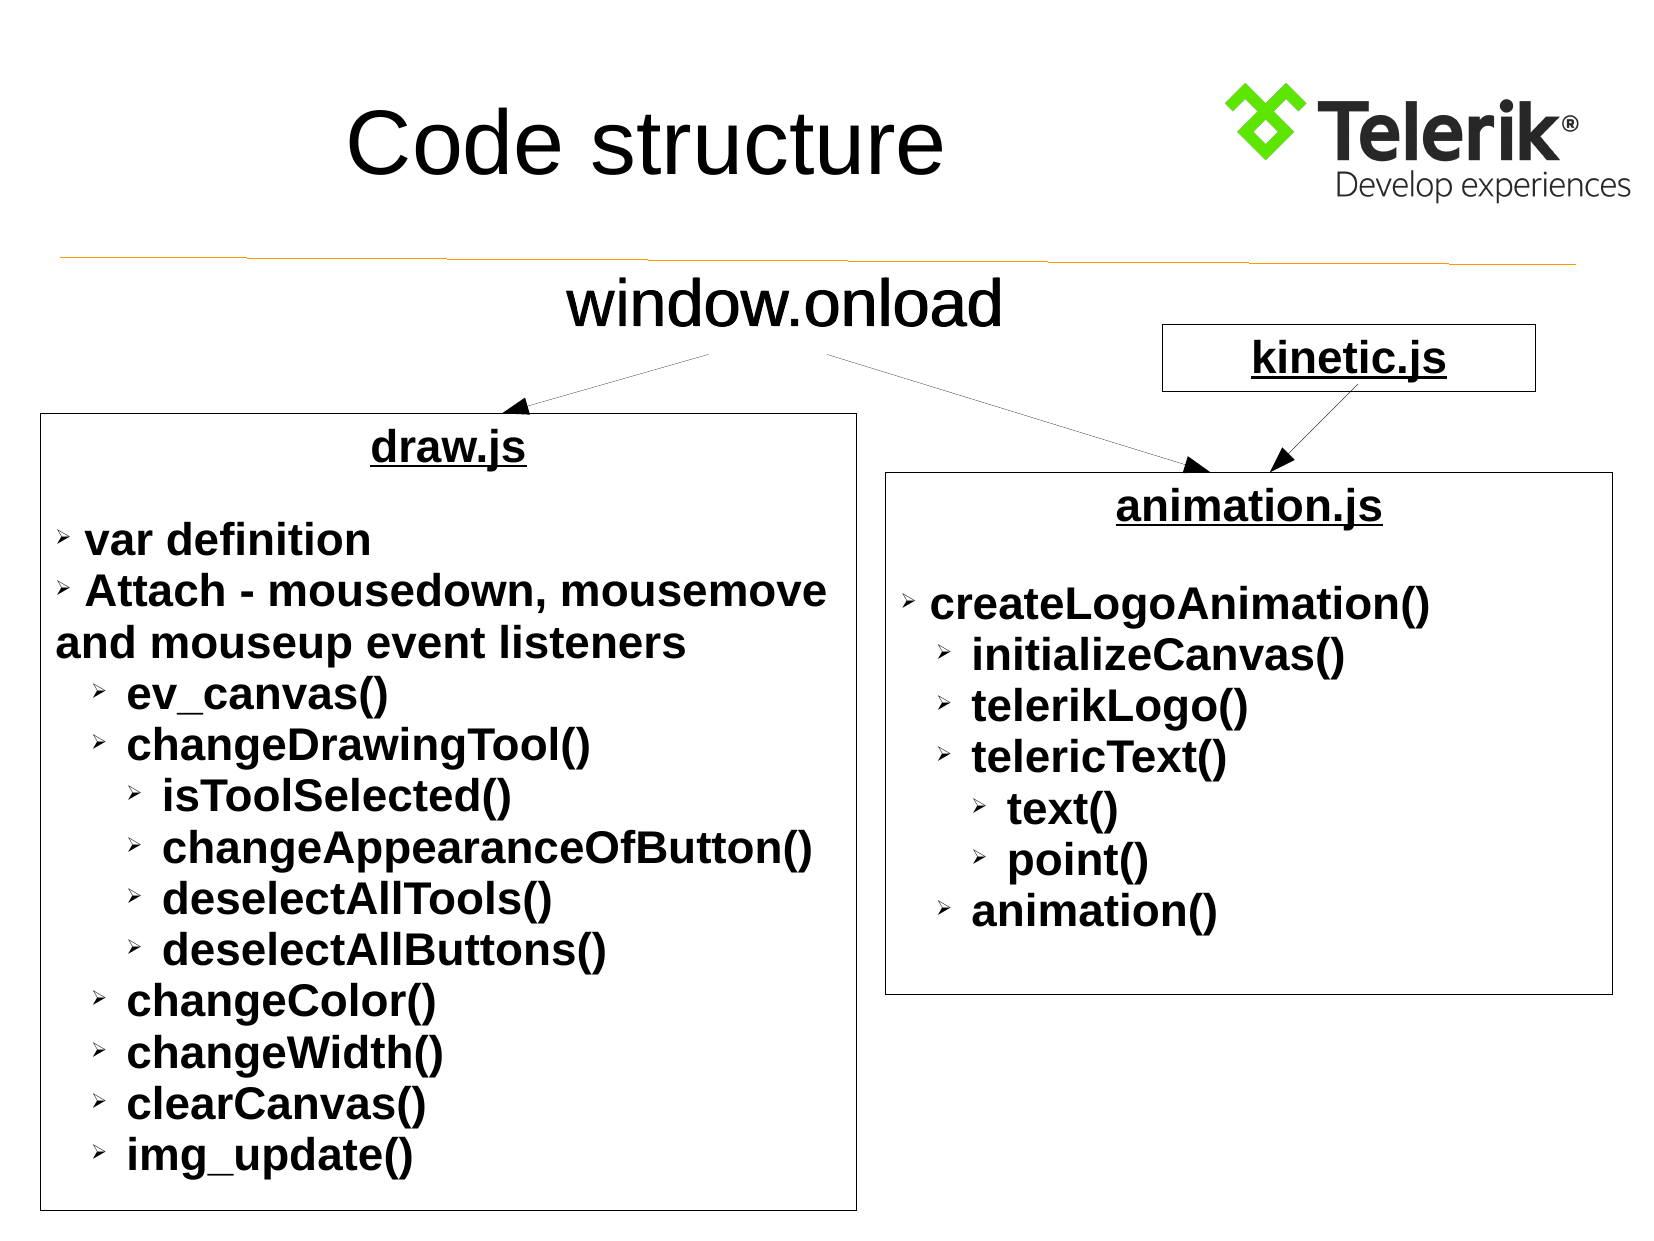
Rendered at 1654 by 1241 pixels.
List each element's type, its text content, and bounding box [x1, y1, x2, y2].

title Code structure [82, 49, 1211, 237]
text_box animation.js createLogoAnimation() initializeCanvas() telerikLogo() telericText() text() point() animation() [885, 472, 1613, 995]
text_box draw.js var definition Attach - mousedown, mousemove and mouseup event listeners ev_canvas() changeDrawingTool() isToolSelected() changeAppearanceOfButton() deselectAllTools() deselectAllButtons() changeColor() changeWidth() clearCanvas() img_update() [40, 413, 857, 1211]
text_box kinetic.js [1162, 324, 1536, 392]
list window.onload [496, 265, 1063, 360]
picture [1211, 58, 1654, 221]
